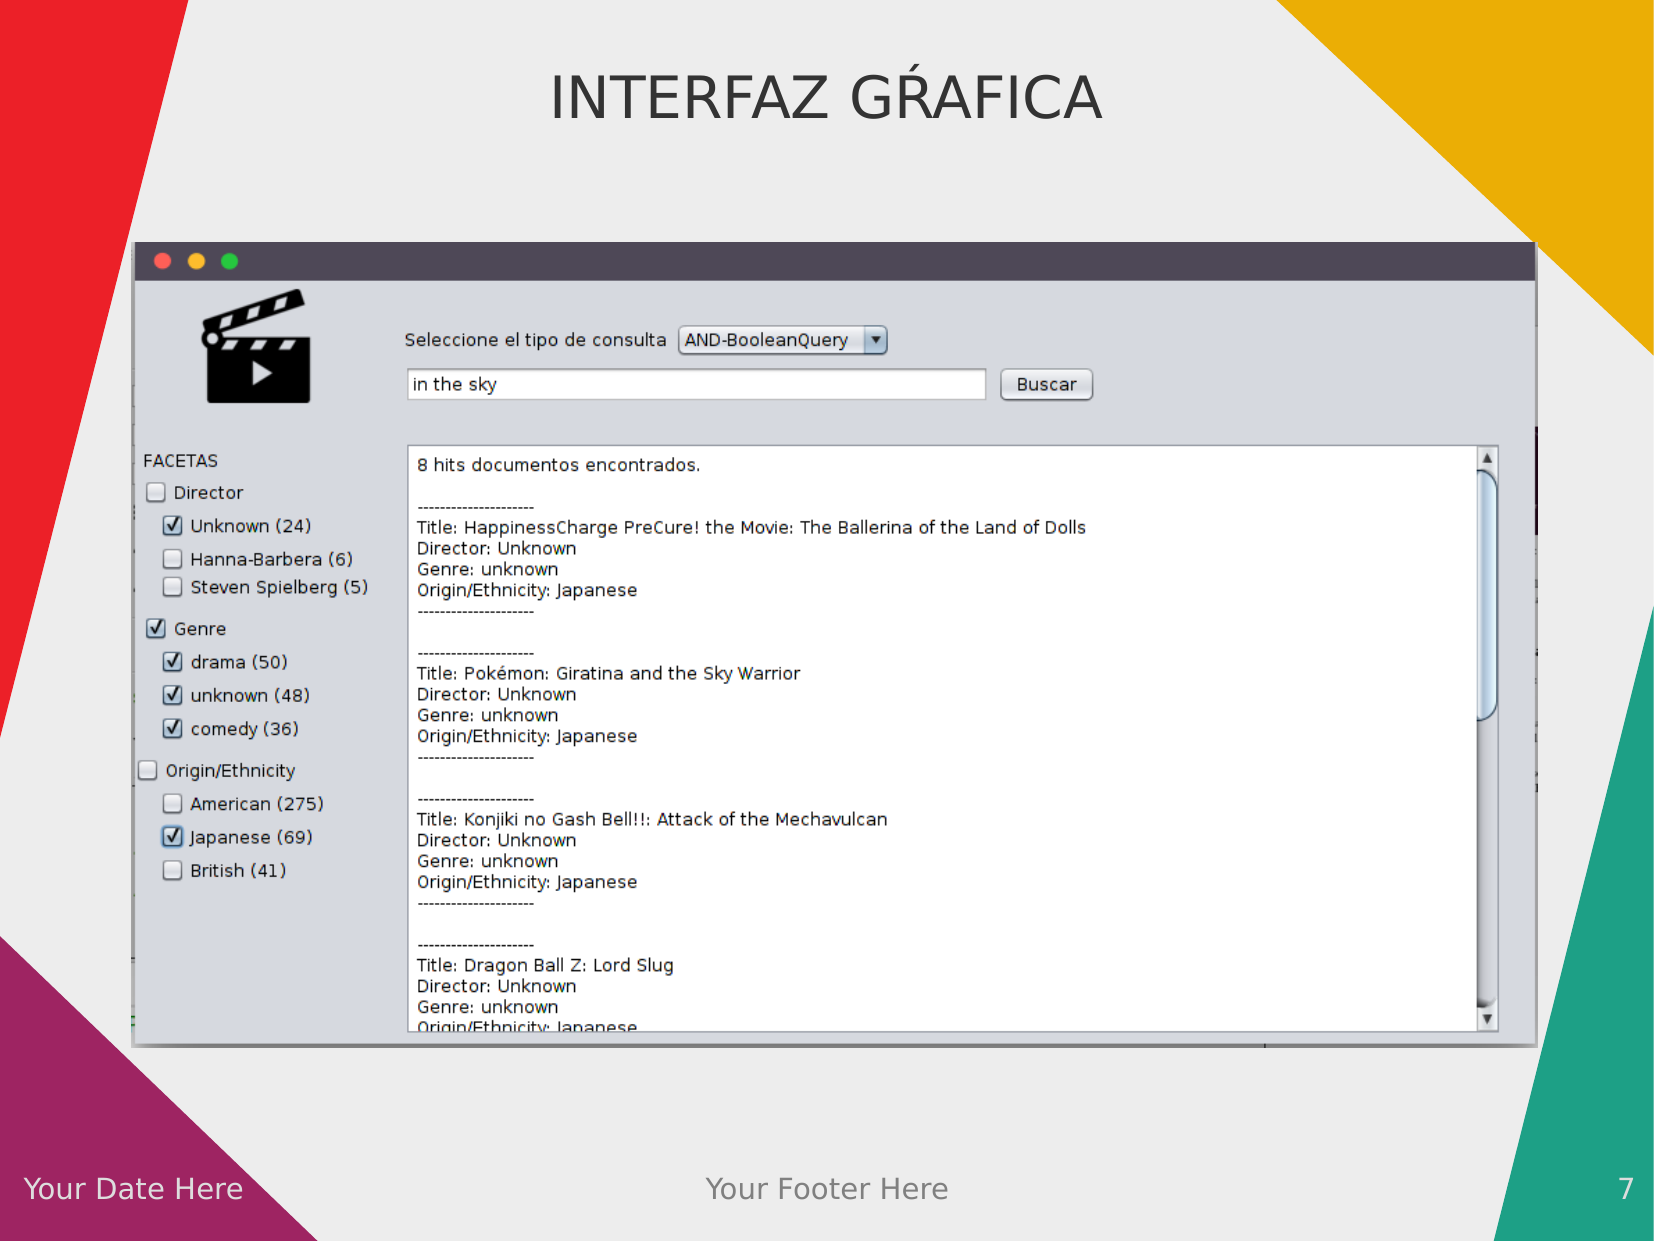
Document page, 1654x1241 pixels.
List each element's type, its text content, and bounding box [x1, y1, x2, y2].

title INTERFAZ GŔAFICA [114, 0, 1539, 197]
picture [131, 242, 1538, 1048]
